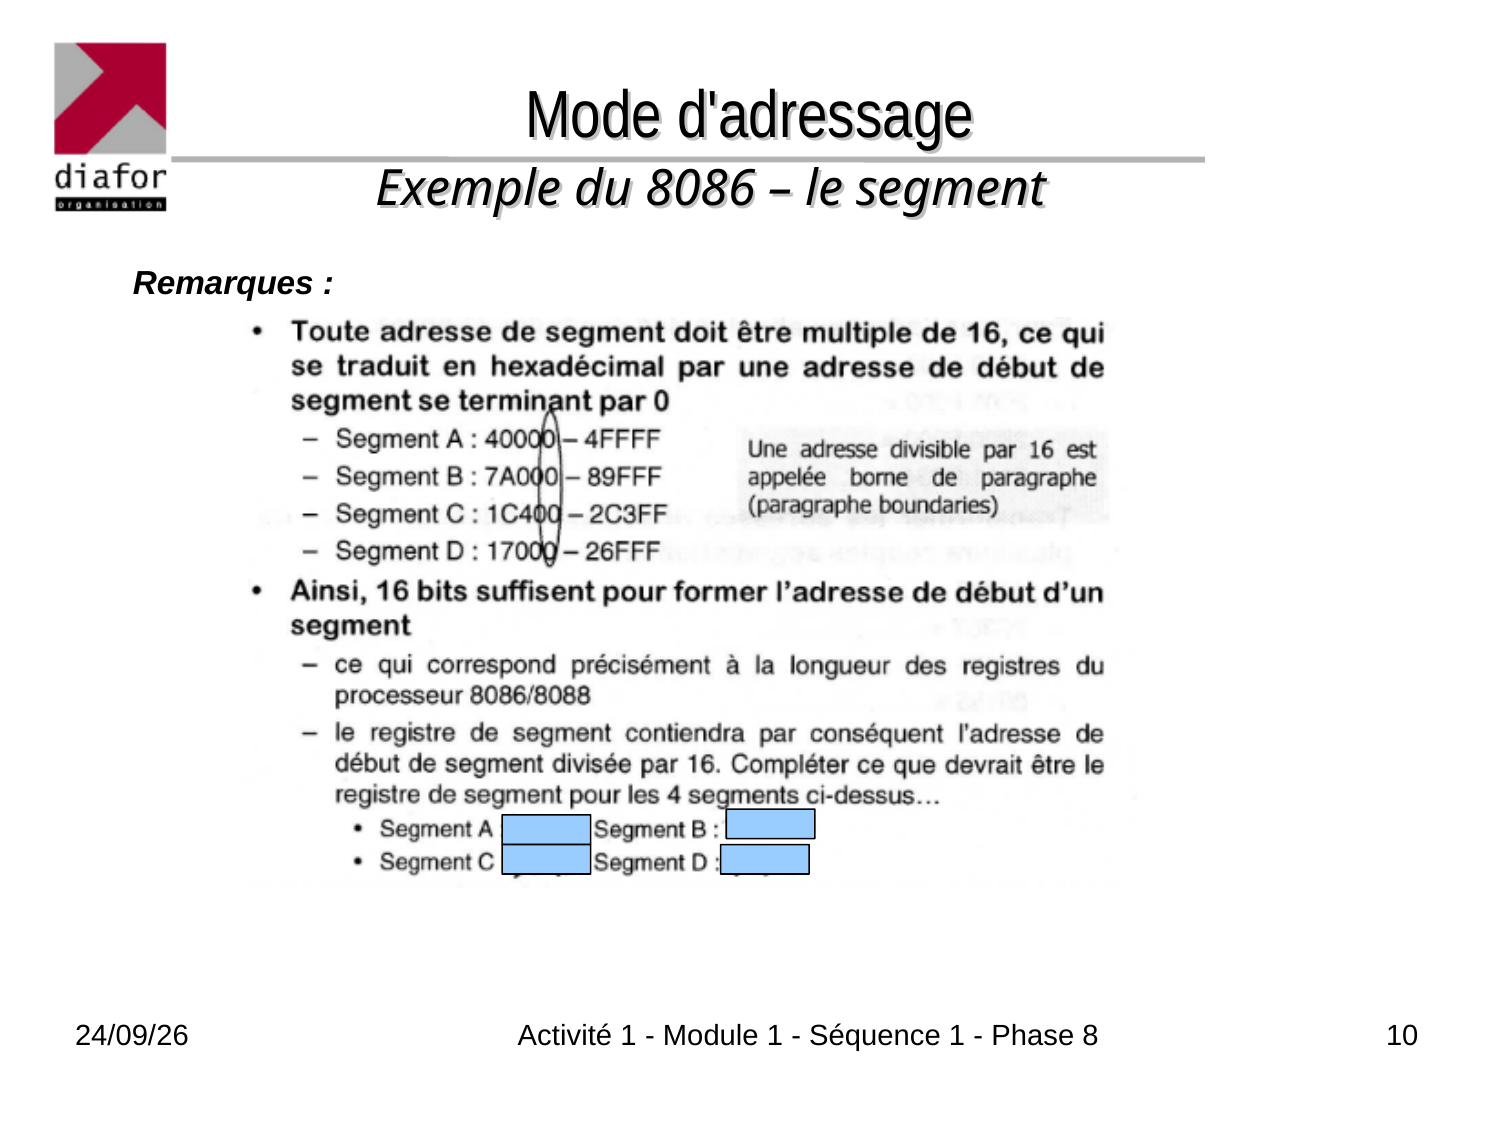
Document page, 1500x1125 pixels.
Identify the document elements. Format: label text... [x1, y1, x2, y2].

text_box Remarques : [118, 262, 359, 309]
title Mode d'adressage Exemple du 8086 – le segment [75, 45, 1426, 250]
text_box [720, 844, 810, 875]
picture [236, 317, 1137, 888]
picture [53, 42, 168, 213]
text_box [726, 809, 815, 839]
text_box [502, 814, 591, 875]
